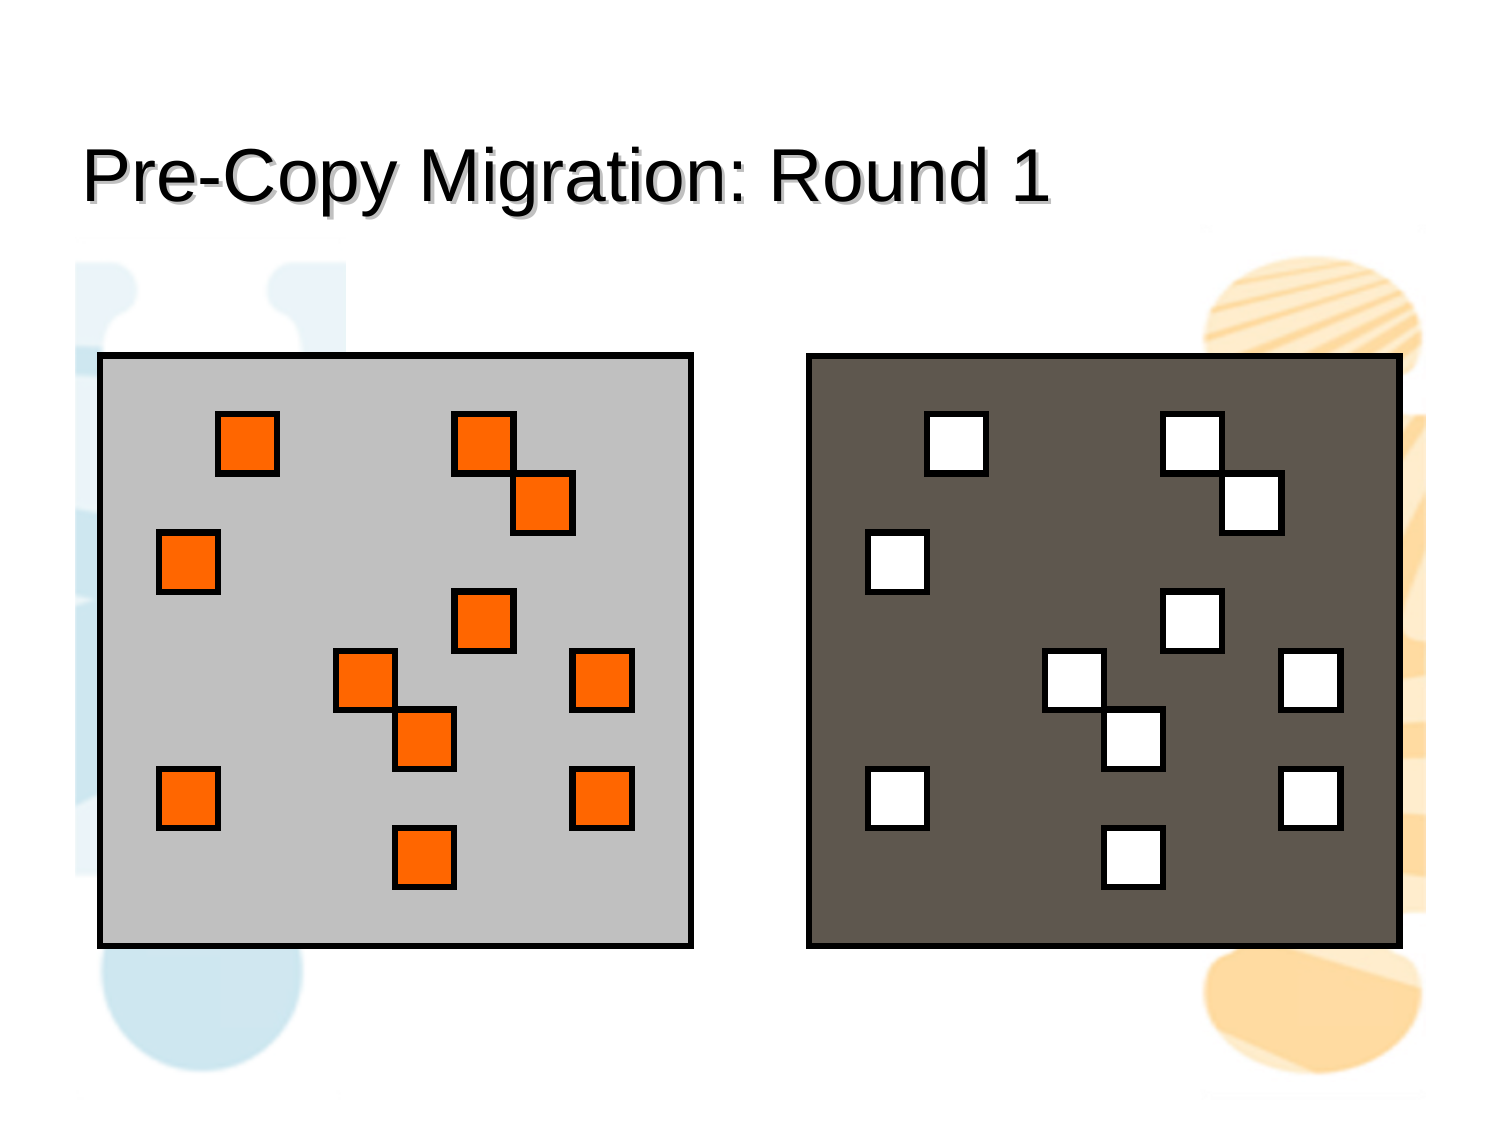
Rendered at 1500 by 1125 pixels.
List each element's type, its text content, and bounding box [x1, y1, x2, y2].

title Pre-Copy Migration: Round 1 [66, 37, 1342, 225]
picture [1200, 224, 1426, 1100]
text_box [808, 355, 1400, 947]
text_box [100, 355, 691, 947]
picture [75, 237, 346, 1100]
